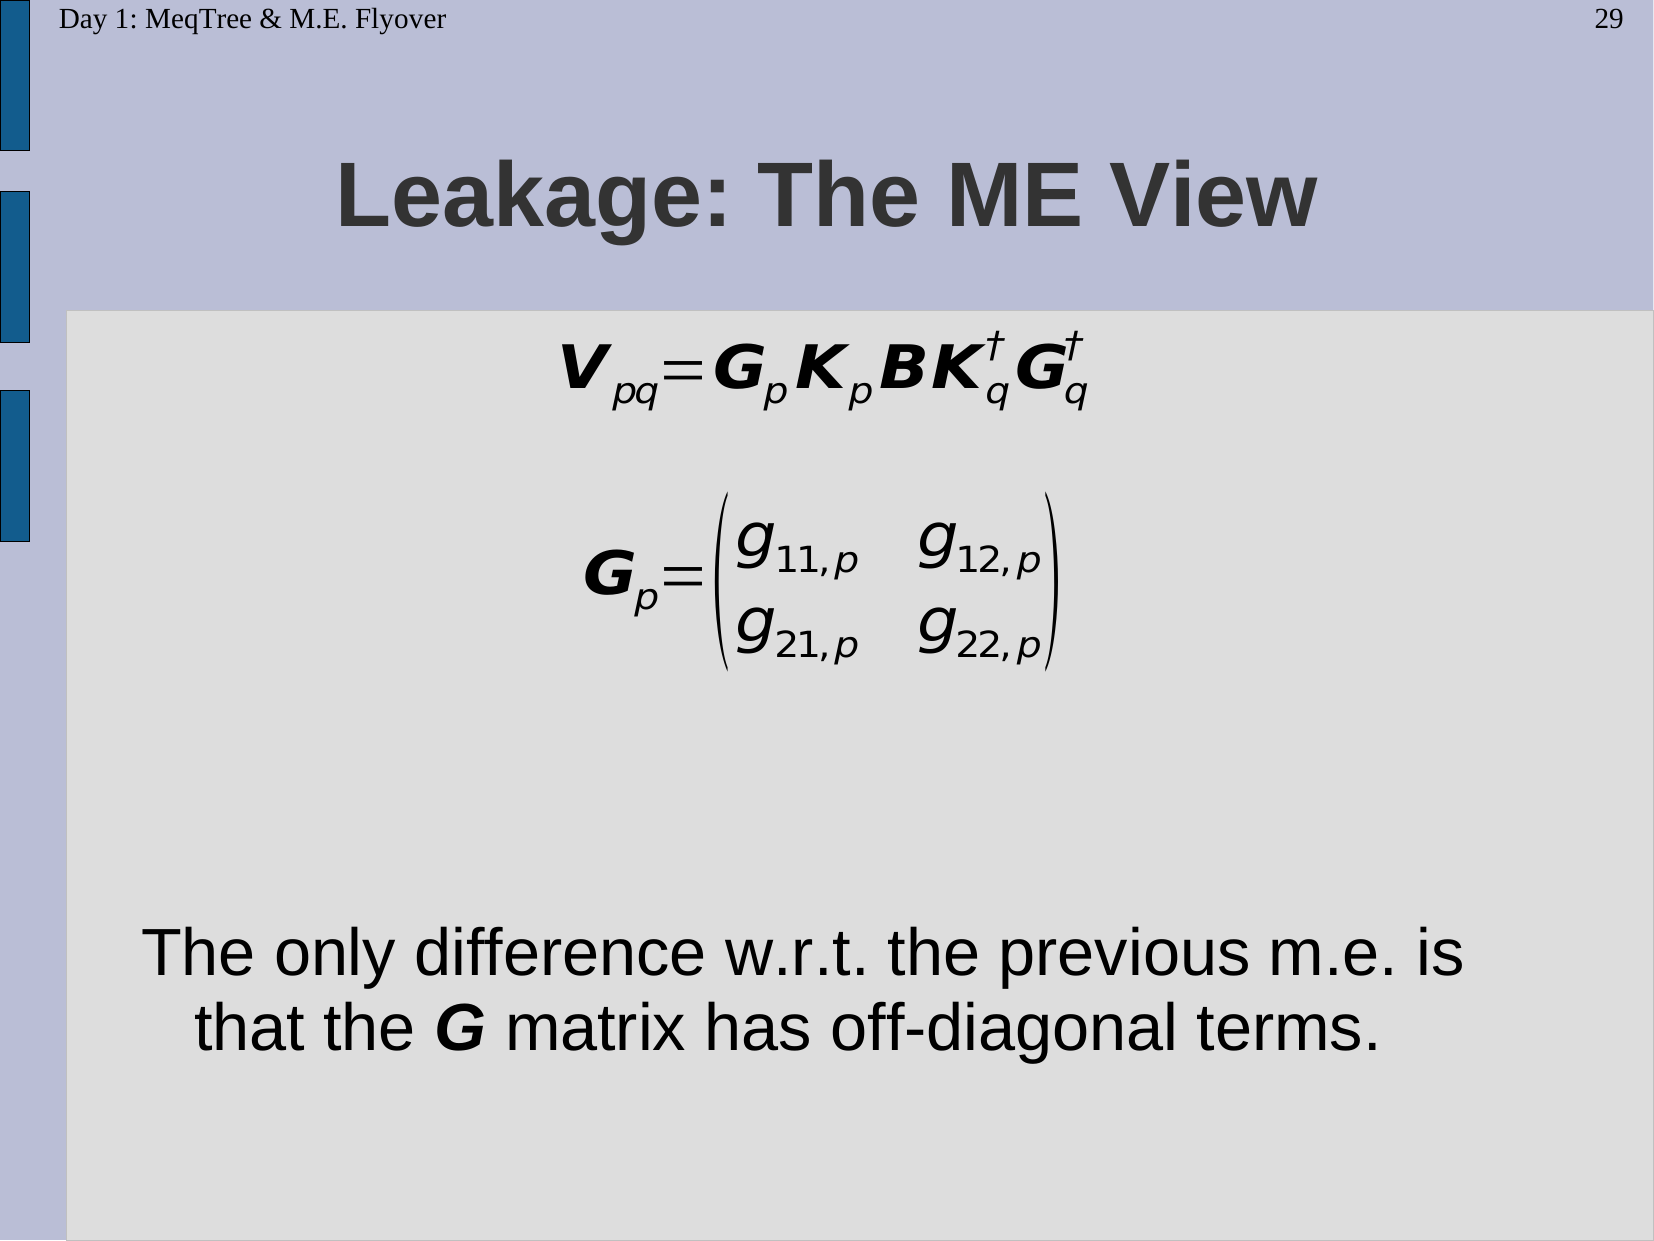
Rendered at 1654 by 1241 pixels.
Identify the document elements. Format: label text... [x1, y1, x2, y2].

chart [550, 324, 1093, 675]
list The only difference w.r.t. the previous m.e. is that the G matrix has off-diagonal terms. [123, 915, 1536, 1230]
title Leakage: The ME View [121, 91, 1534, 299]
